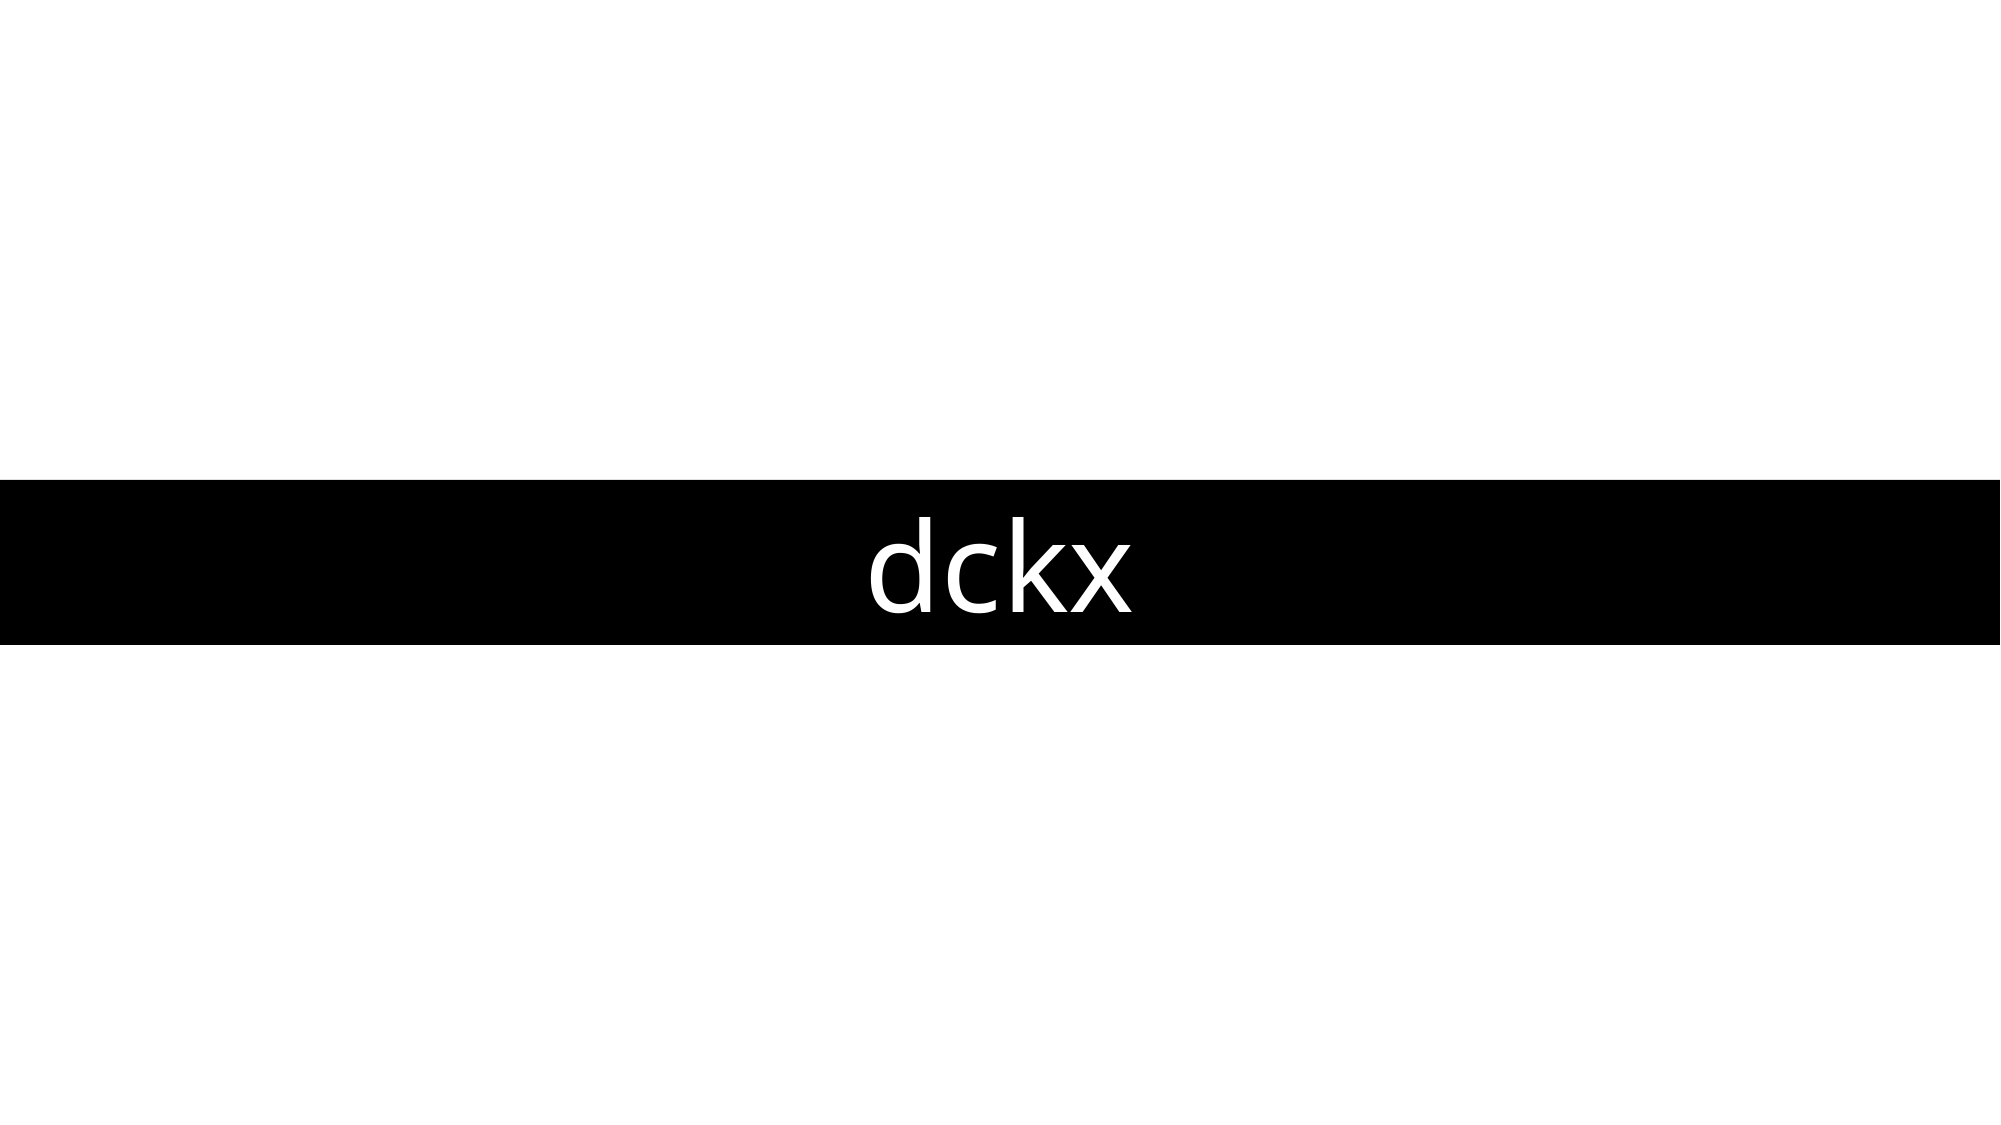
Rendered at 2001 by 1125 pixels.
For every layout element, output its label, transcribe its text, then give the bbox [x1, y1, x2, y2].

text_box dckx [0, 479, 2000, 645]
